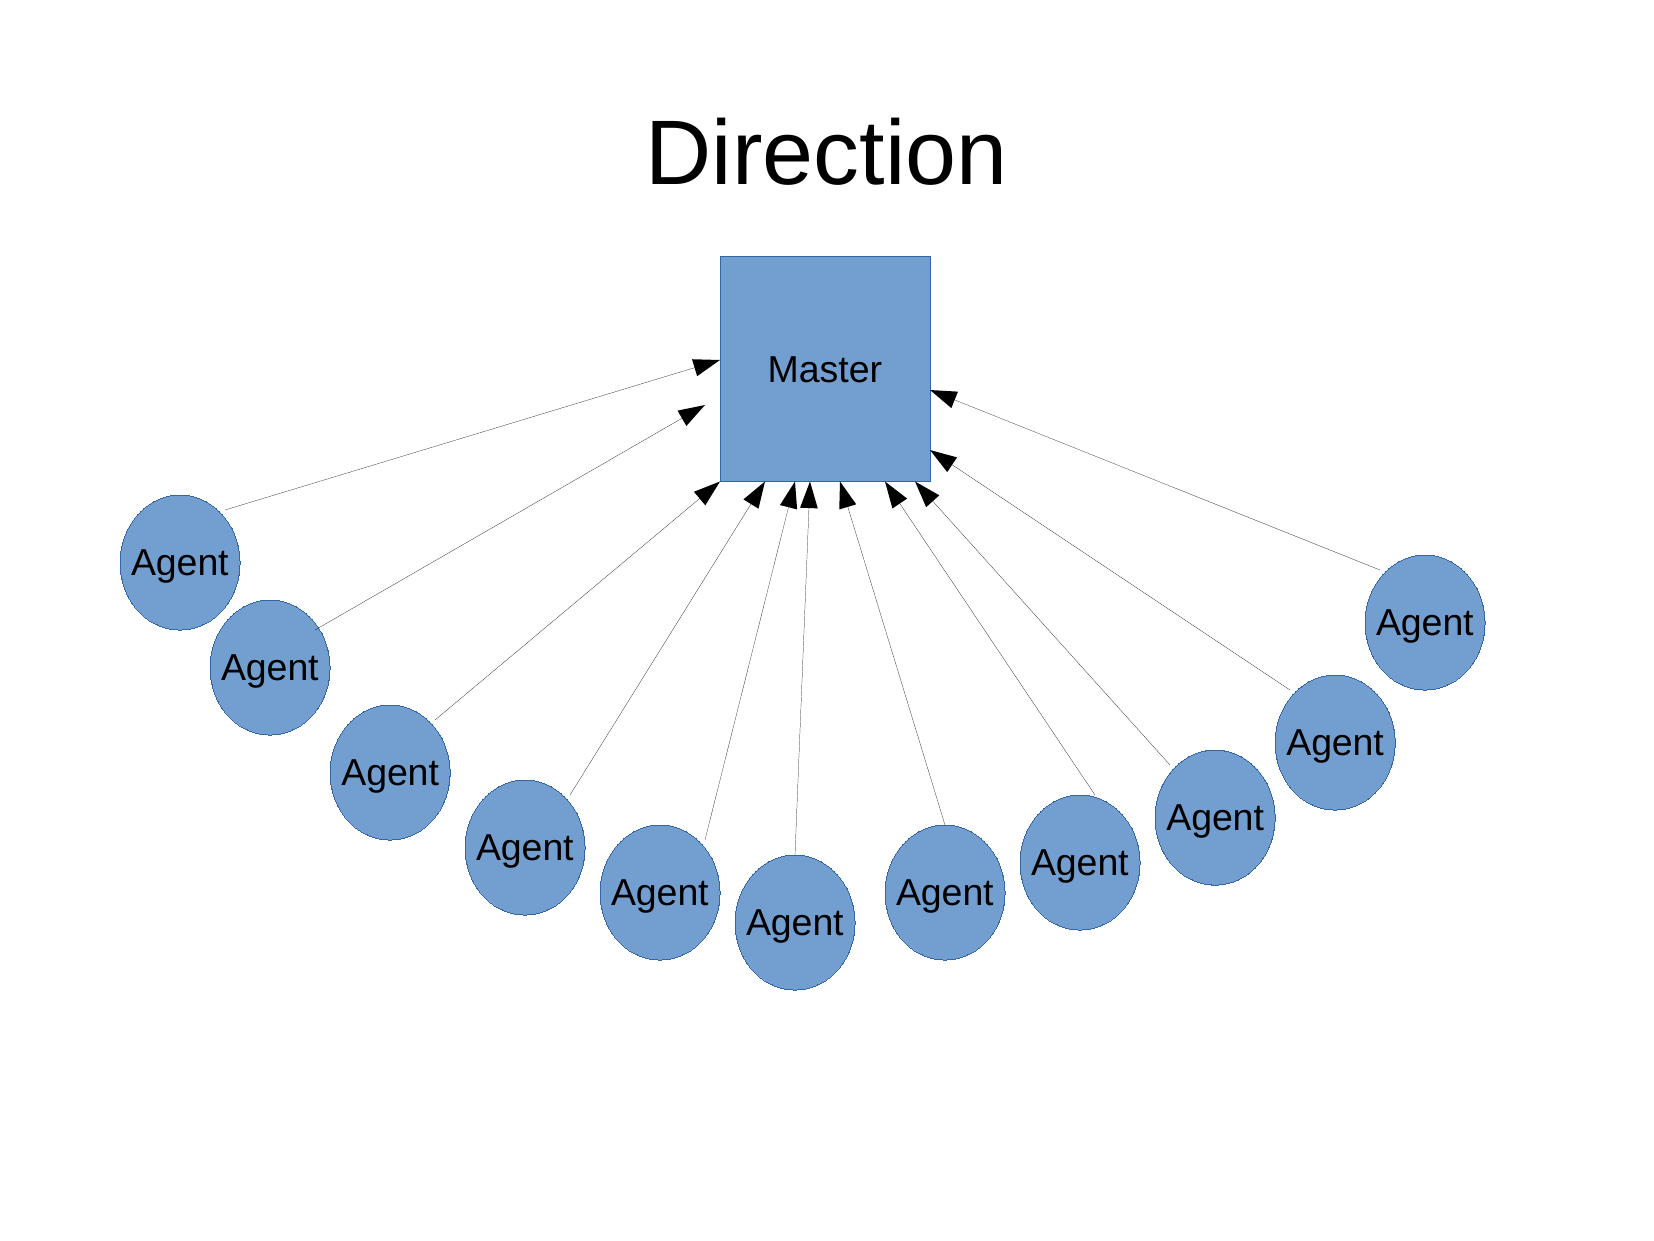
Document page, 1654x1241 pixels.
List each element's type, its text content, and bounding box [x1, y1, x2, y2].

text_box Agent [1020, 795, 1141, 931]
text_box Agent [1155, 750, 1276, 886]
text_box Master [720, 256, 931, 482]
text_box Agent [600, 825, 721, 961]
text_box Agent [1365, 555, 1486, 691]
text_box Agent [735, 855, 856, 991]
text_box Agent [330, 705, 451, 841]
text_box Agent [465, 780, 586, 916]
text_box Agent [210, 600, 331, 736]
title Direction [82, 49, 1571, 257]
text_box Agent [120, 495, 241, 631]
text_box Agent [885, 825, 1006, 961]
text_box Agent [1275, 675, 1396, 811]
